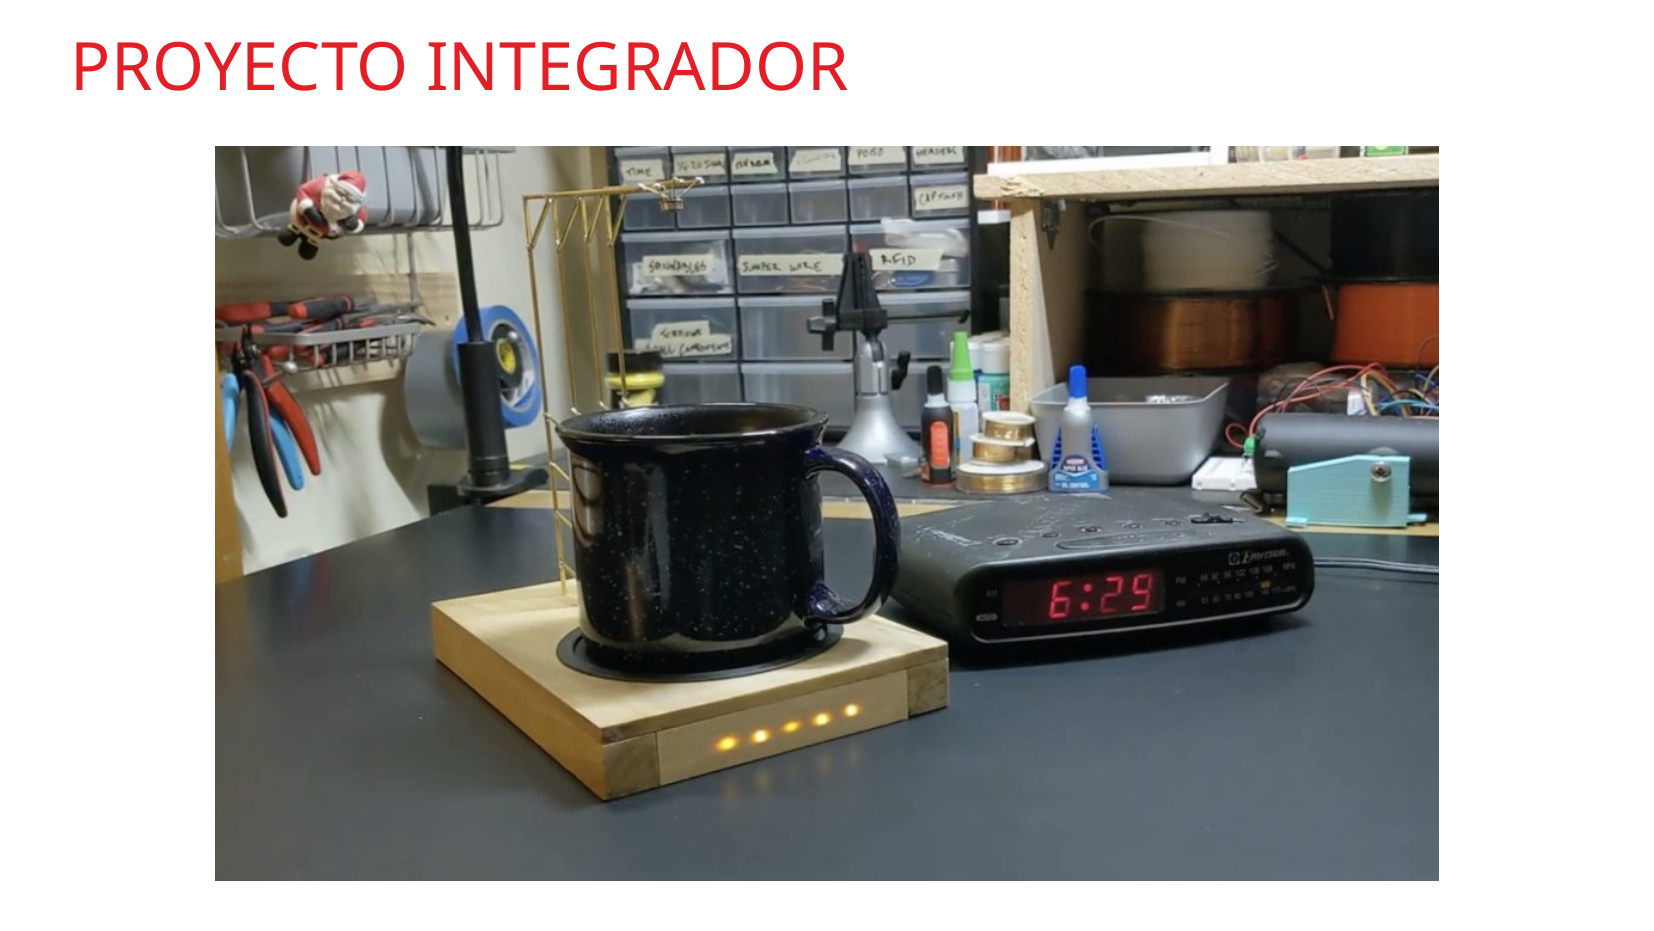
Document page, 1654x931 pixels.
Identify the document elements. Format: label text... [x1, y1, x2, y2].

picture [215, 146, 1439, 881]
title PROYECTO INTEGRADOR [70, 11, 1347, 118]
